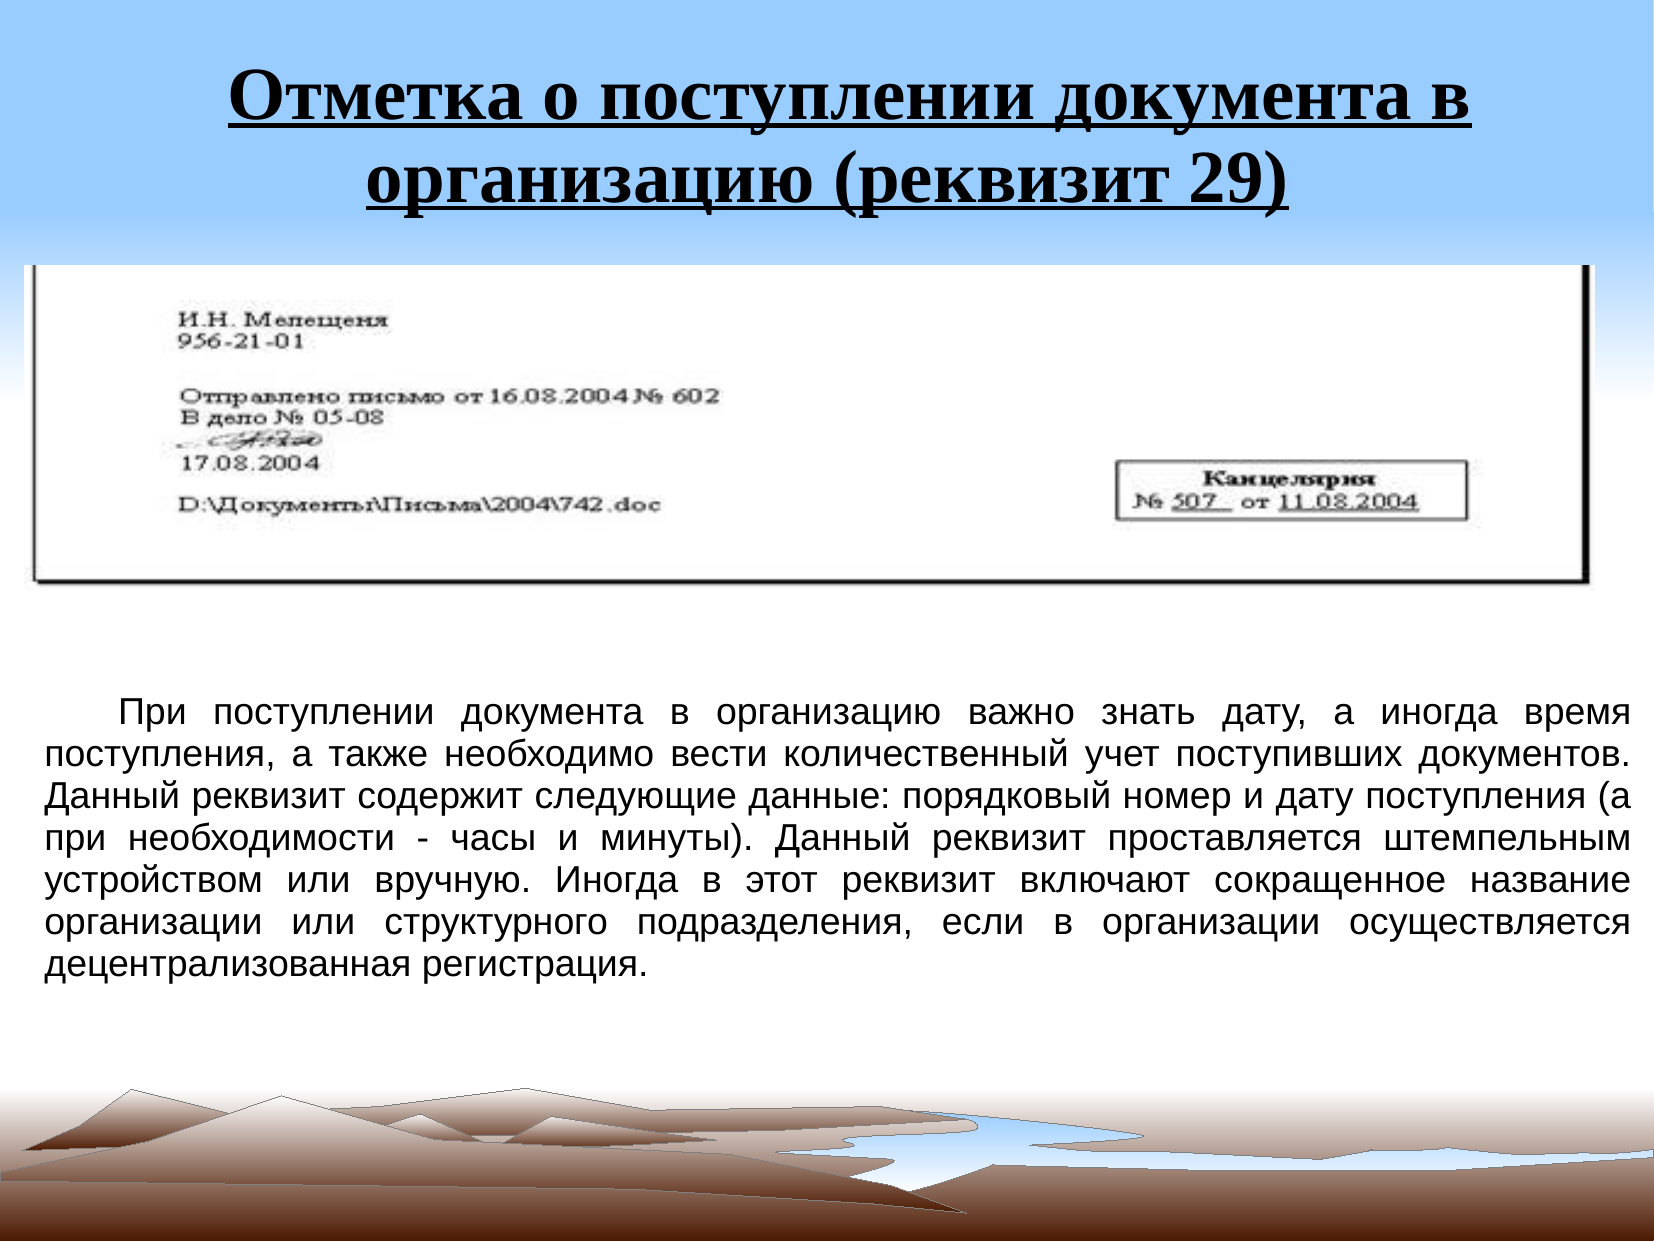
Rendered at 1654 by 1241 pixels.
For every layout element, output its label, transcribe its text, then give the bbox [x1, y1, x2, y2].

picture [24, 265, 1595, 591]
title Отметка о поступлении документа в организацию (реквизит 29) [121, 41, 1534, 229]
text_box При поступлении документа в организацию важно знать дату, а иногда время поступления, а также необходимо вести количественный учет поступивших документов. Данный реквизит содержит следующие данные: порядковый номер и дату поступления (а при необходимости - часы и минуты). Данный реквизит проставляется штемпельным устройством или вручную. Иногда в этот реквизит включают сокращенное название организации или структурного подразделения, если в организации осуществляется децентрализованная регистрация. [29, 683, 1654, 1093]
